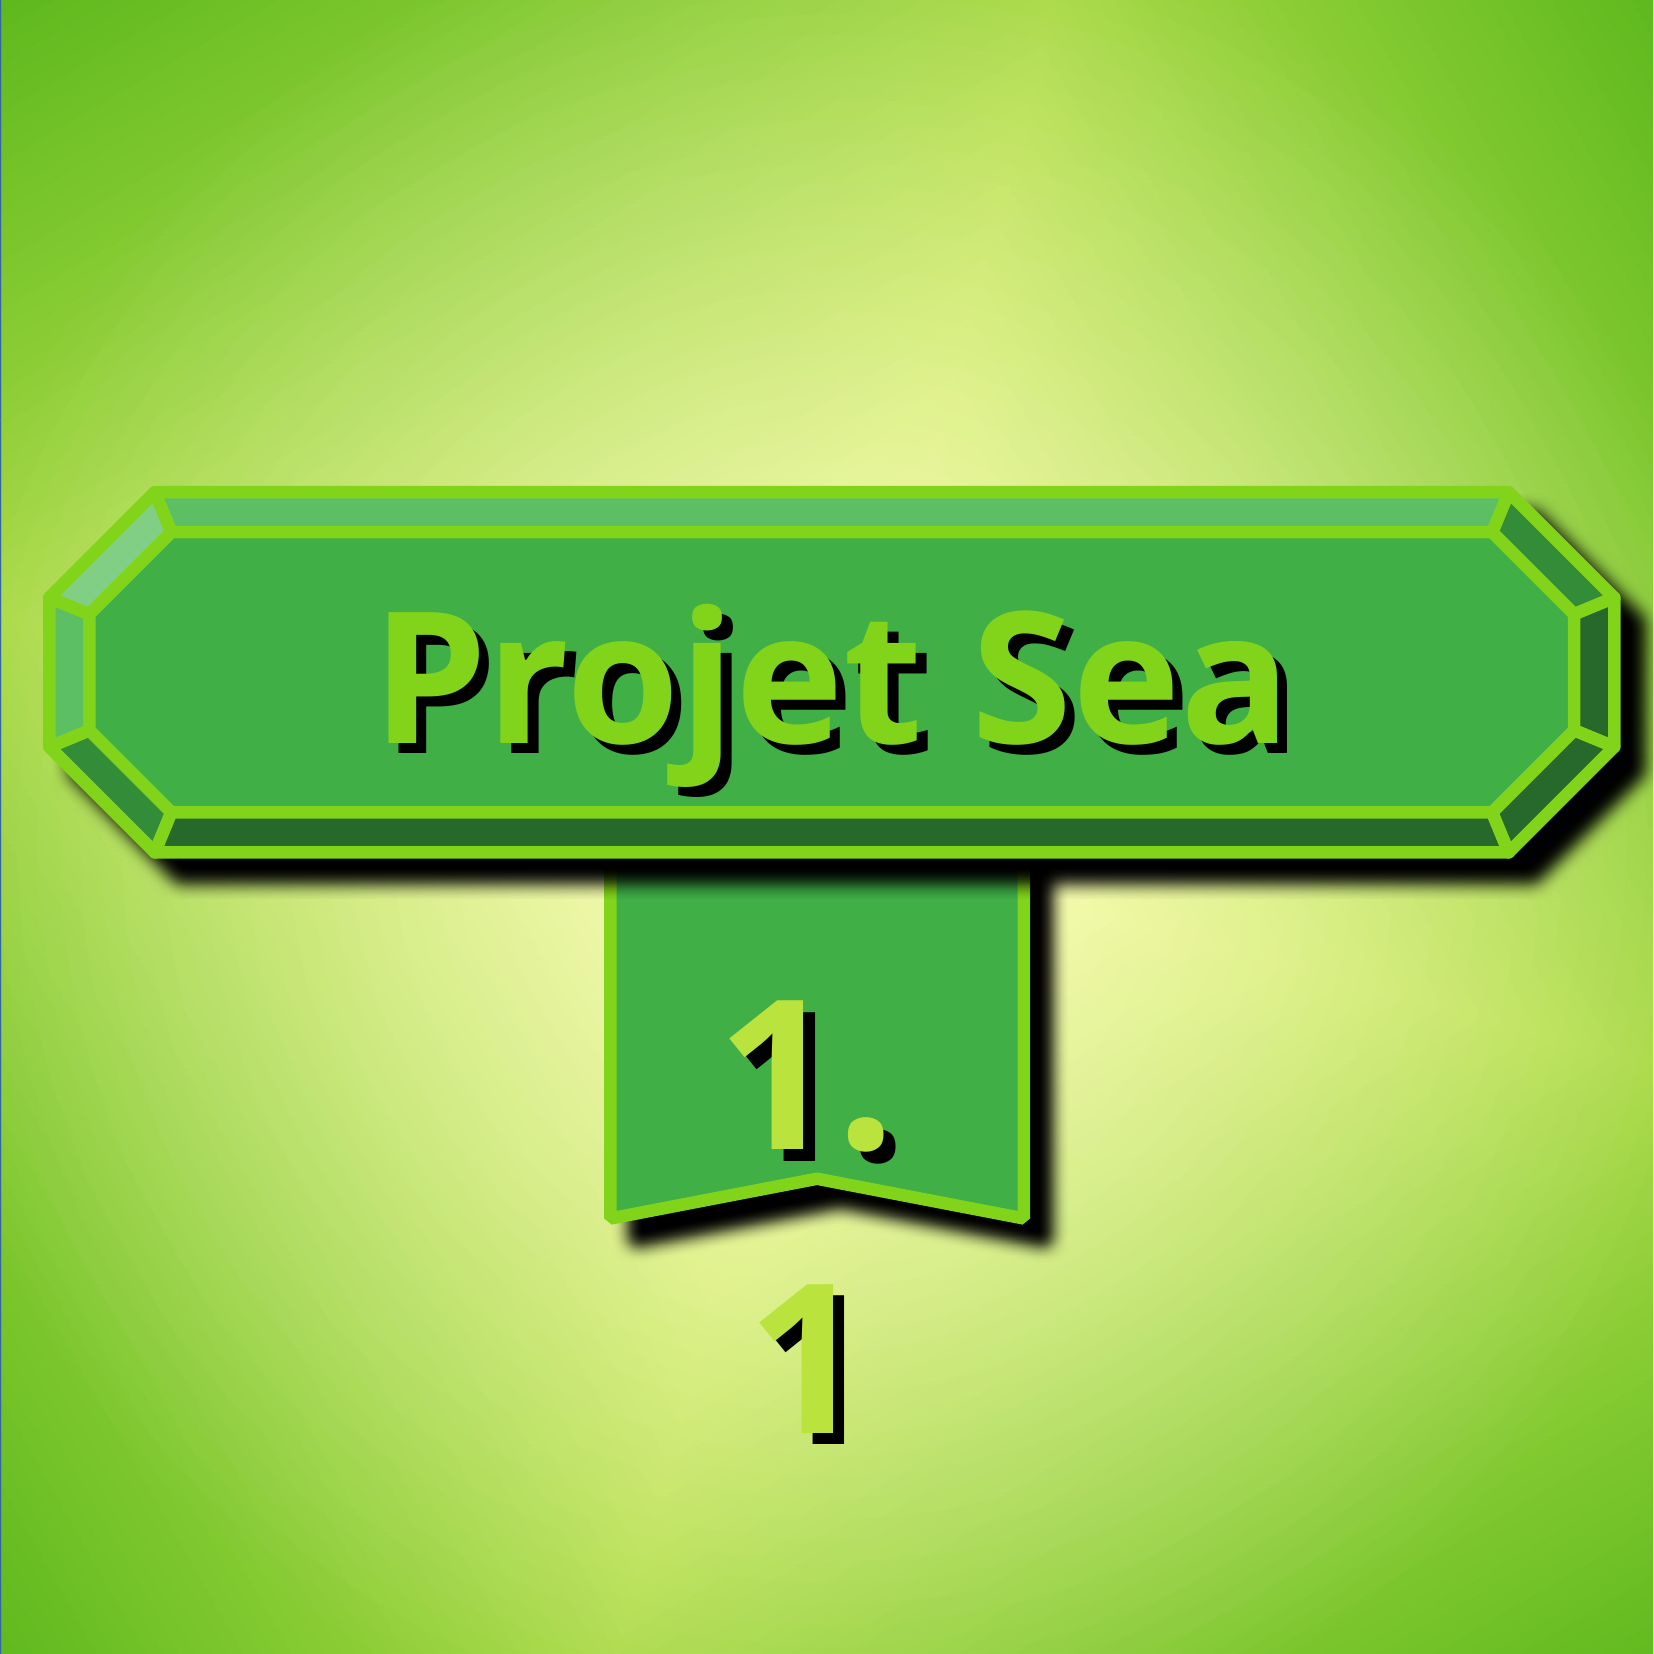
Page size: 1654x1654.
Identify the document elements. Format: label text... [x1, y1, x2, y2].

text_box Projet Sea [90, 533, 1574, 812]
text_box [610, 853, 1024, 1219]
text_box 1.1 [702, 919, 1010, 1335]
picture [0, 0, 1654, 1654]
